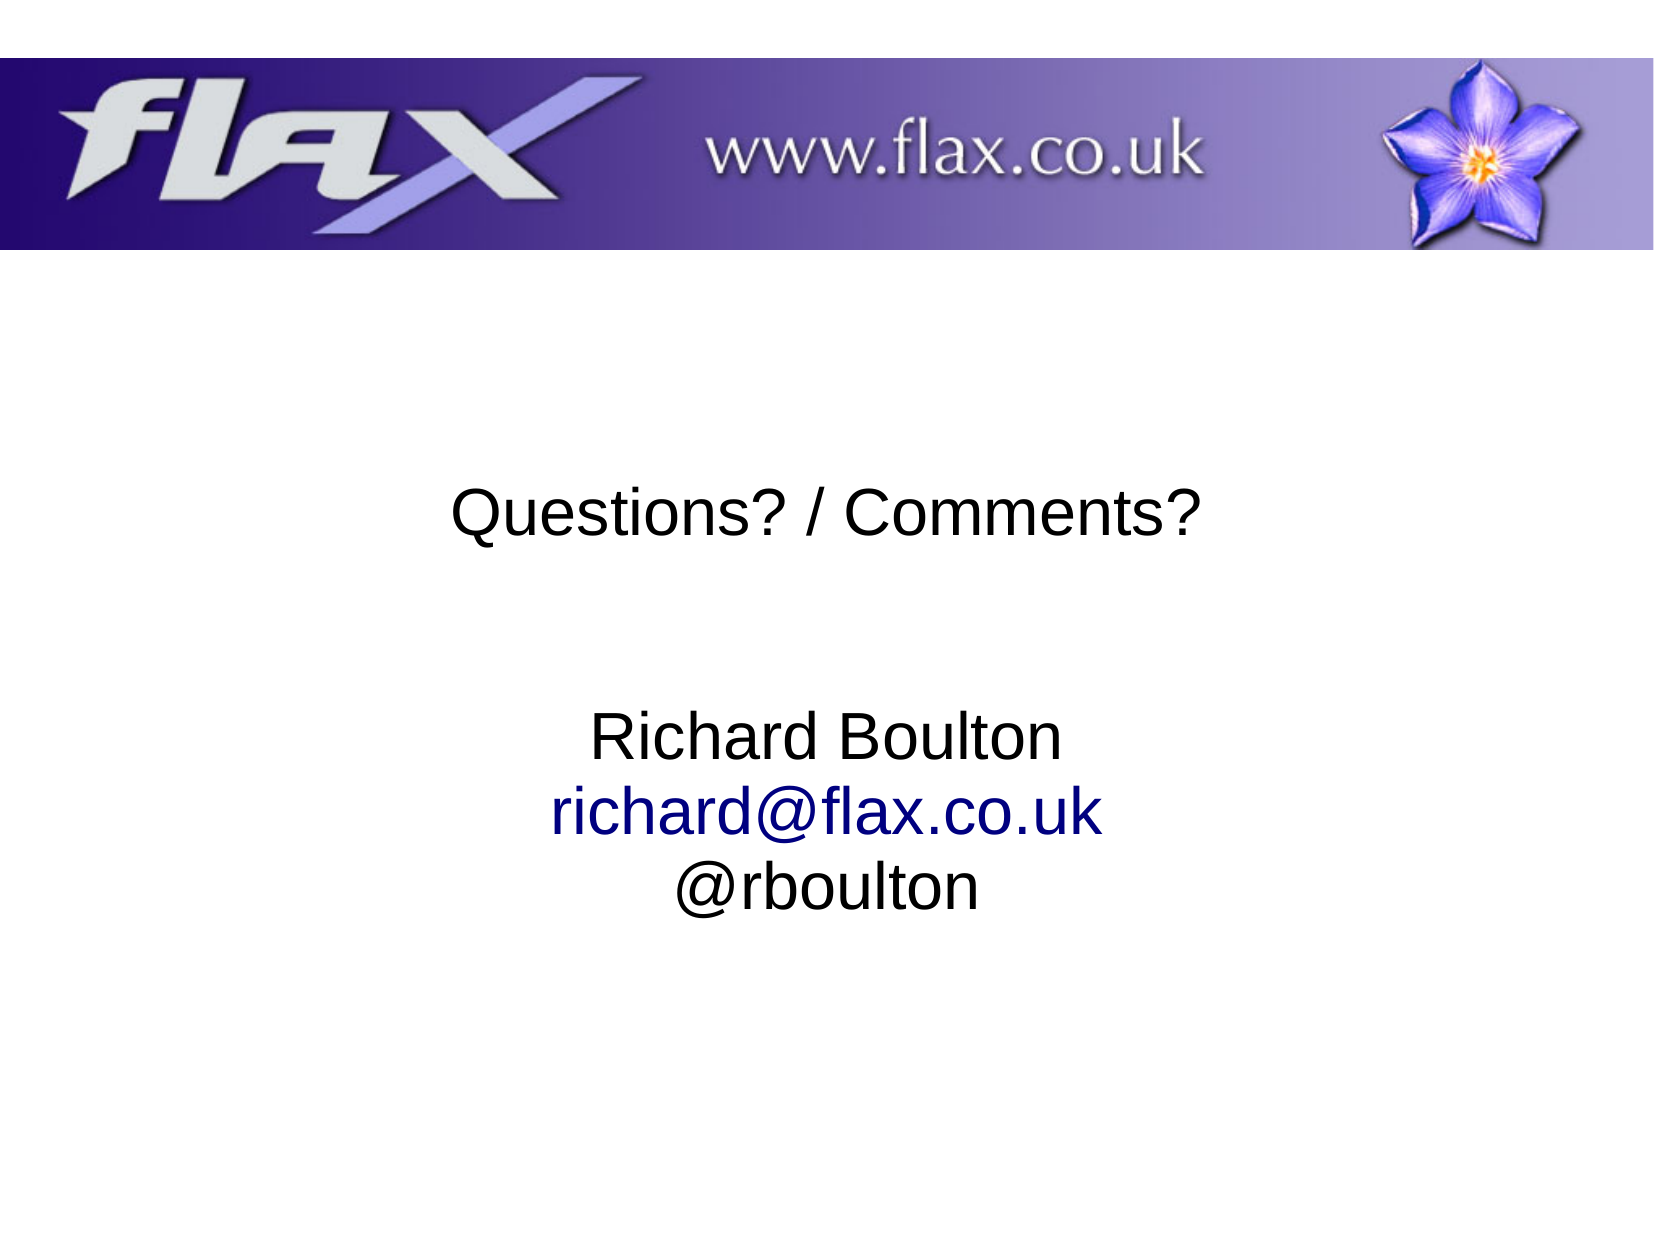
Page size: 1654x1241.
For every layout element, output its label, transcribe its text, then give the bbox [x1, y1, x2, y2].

subtitle Questions? / Comments? Richard Boulton richard@flax.co.uk @rboulton [82, 297, 1571, 1102]
picture [0, 58, 1654, 250]
